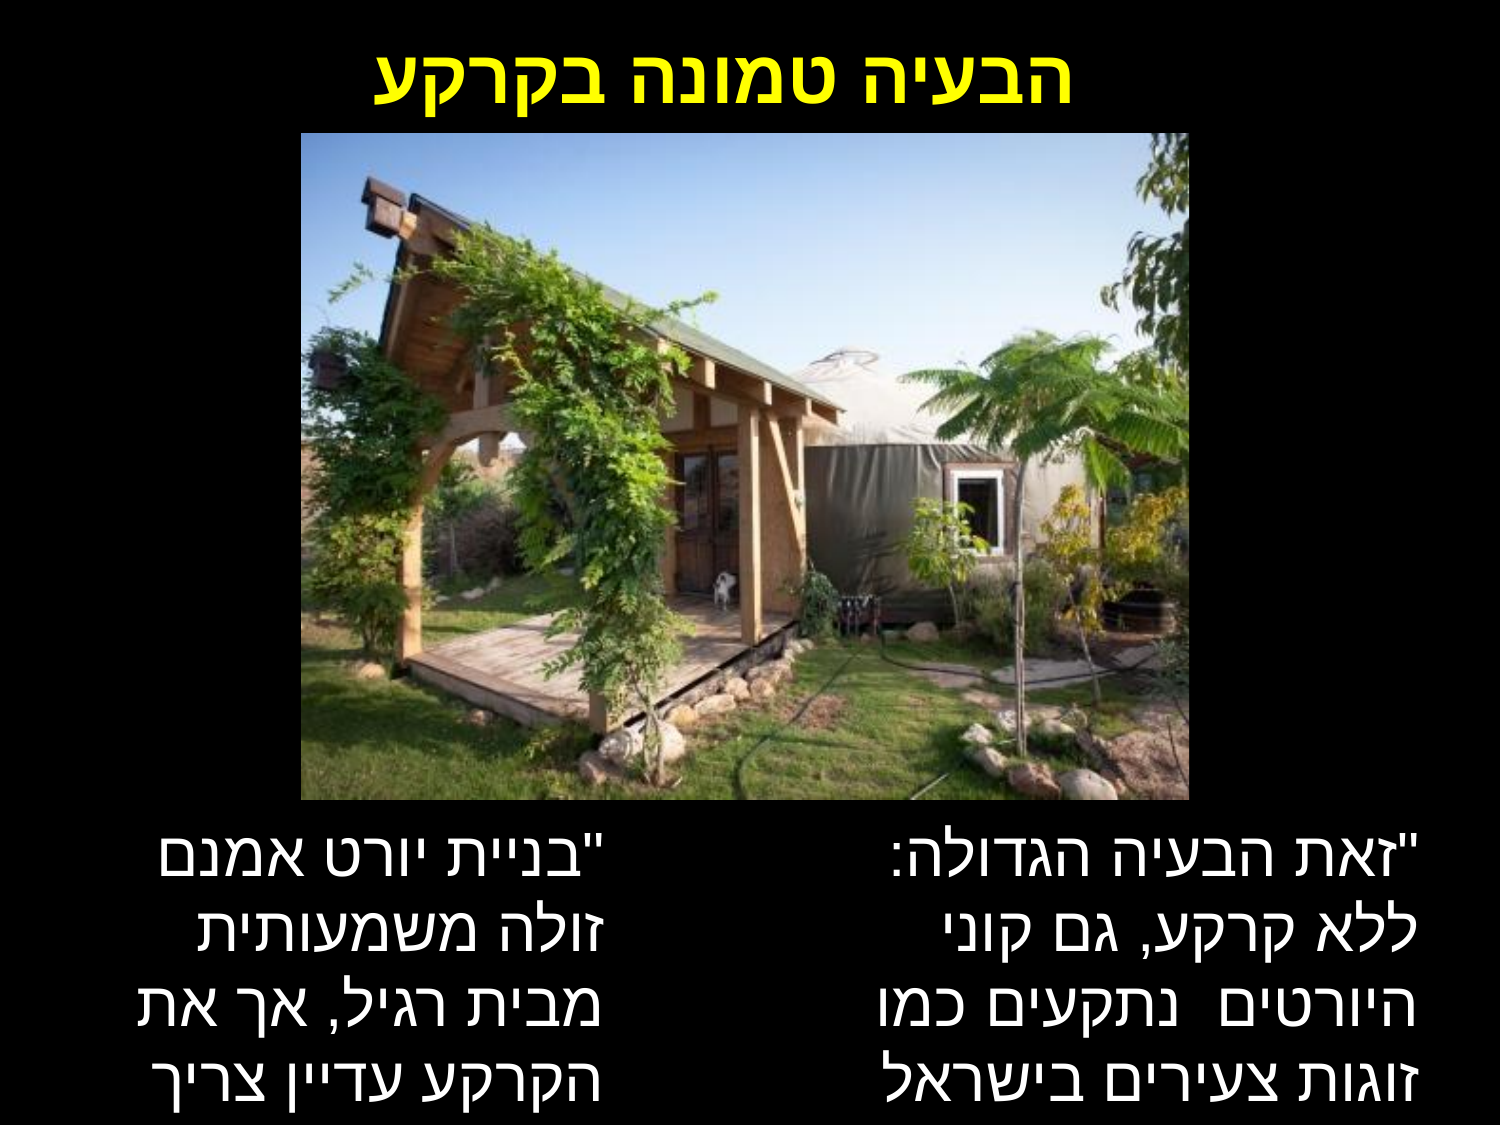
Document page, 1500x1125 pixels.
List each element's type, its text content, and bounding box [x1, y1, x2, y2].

title הבעיה טמונה בקרקע [24, 26, 1476, 134]
text_box "בניית יורט אמנם זולה משמעותית מבית רגיל, אך את הקרקע עדיין צריך לרכוש". [52, 799, 621, 1117]
text_box [301, 133, 1190, 800]
text_box "זאת הבעיה הגדולה: ללא קרקע, גם קוני היורטים נתקעים כמו זוגות צעירים בישראל המחפשים בית". [767, 799, 1436, 1125]
